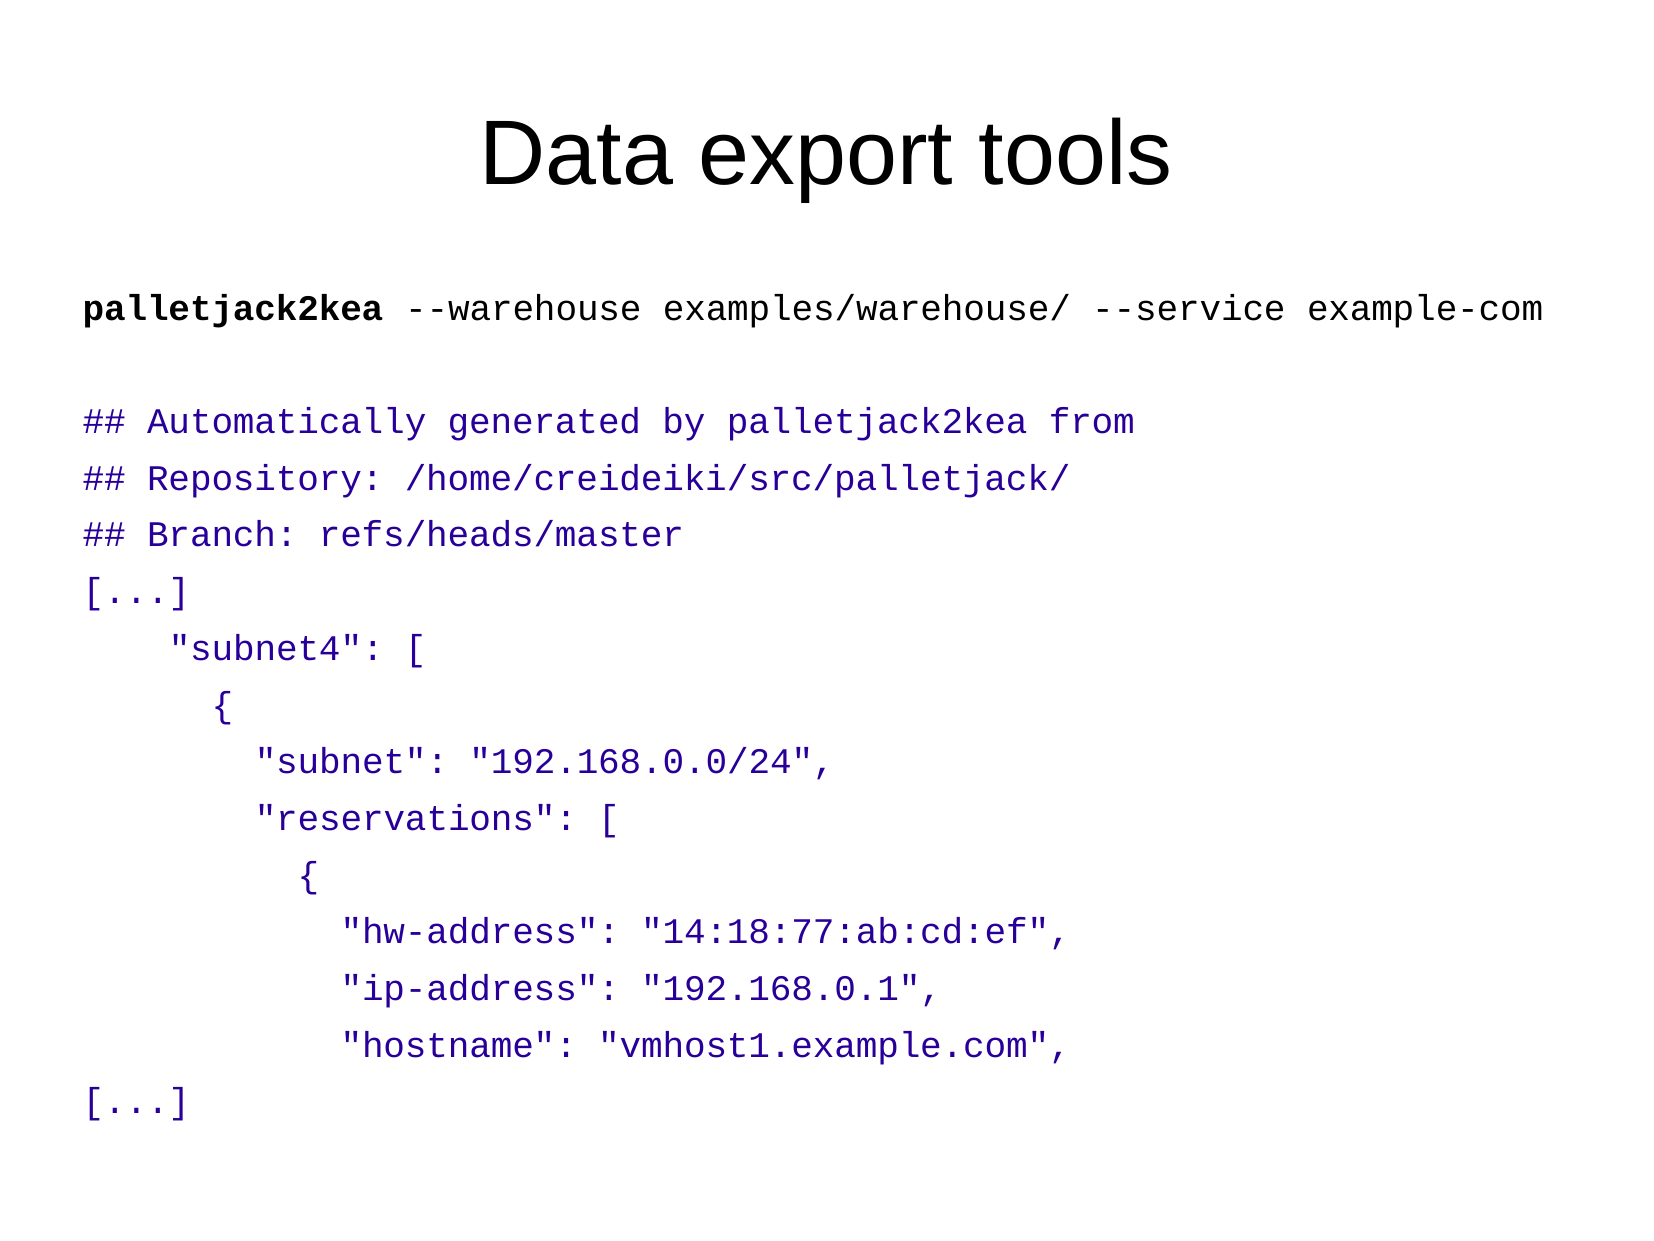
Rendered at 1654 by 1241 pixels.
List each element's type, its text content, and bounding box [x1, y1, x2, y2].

title Data export tools [82, 49, 1571, 257]
list palletjack2kea --warehouse examples/warehouse/ --service example-com ## Automatically generated by palletjack2kea from ## Repository: /home/creideiki/src/palletjack/ ## Branch: refs/heads/master [...] "subnet4": [ { "subnet": "192.168.0.0/24", "reservations": [ { "hw-address": "14:18:77:ab:cd:ef", "ip-address": "192.168.0.1", "hostname": "vmhost1.example.com", [...] [82, 290, 1571, 1170]
